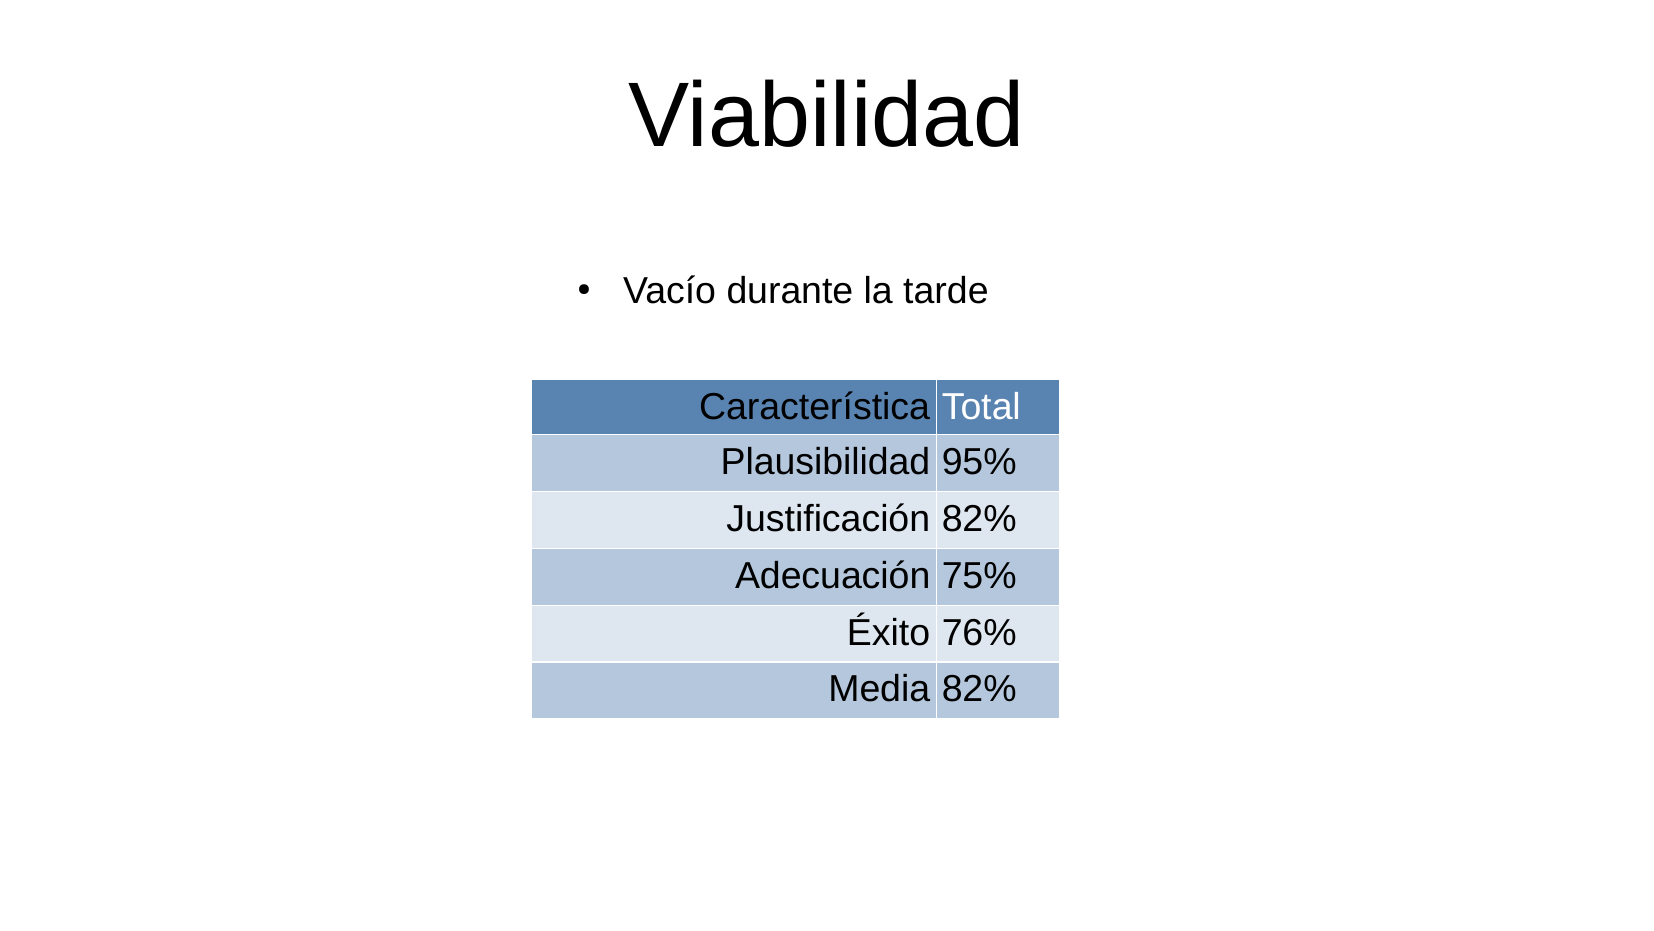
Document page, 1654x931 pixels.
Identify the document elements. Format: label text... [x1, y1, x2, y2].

table_cell Éxito [532, 606, 936, 661]
table_cell 82% [937, 663, 1059, 718]
table_cell Justificación [532, 492, 936, 548]
table_cell Plausibilidad [532, 435, 936, 491]
table_header Total [937, 380, 1059, 434]
table_cell 82% [937, 492, 1059, 548]
table_cell Adecuación [532, 549, 936, 605]
table_cell 76% [937, 606, 1059, 661]
table_header Característica [532, 380, 936, 434]
table_cell Media [532, 663, 936, 718]
table_cell 75% [937, 549, 1059, 605]
table_cell 95% [937, 435, 1059, 491]
title Viabilidad [82, 37, 1571, 193]
text_box Vacío durante la tarde [562, 262, 1313, 320]
